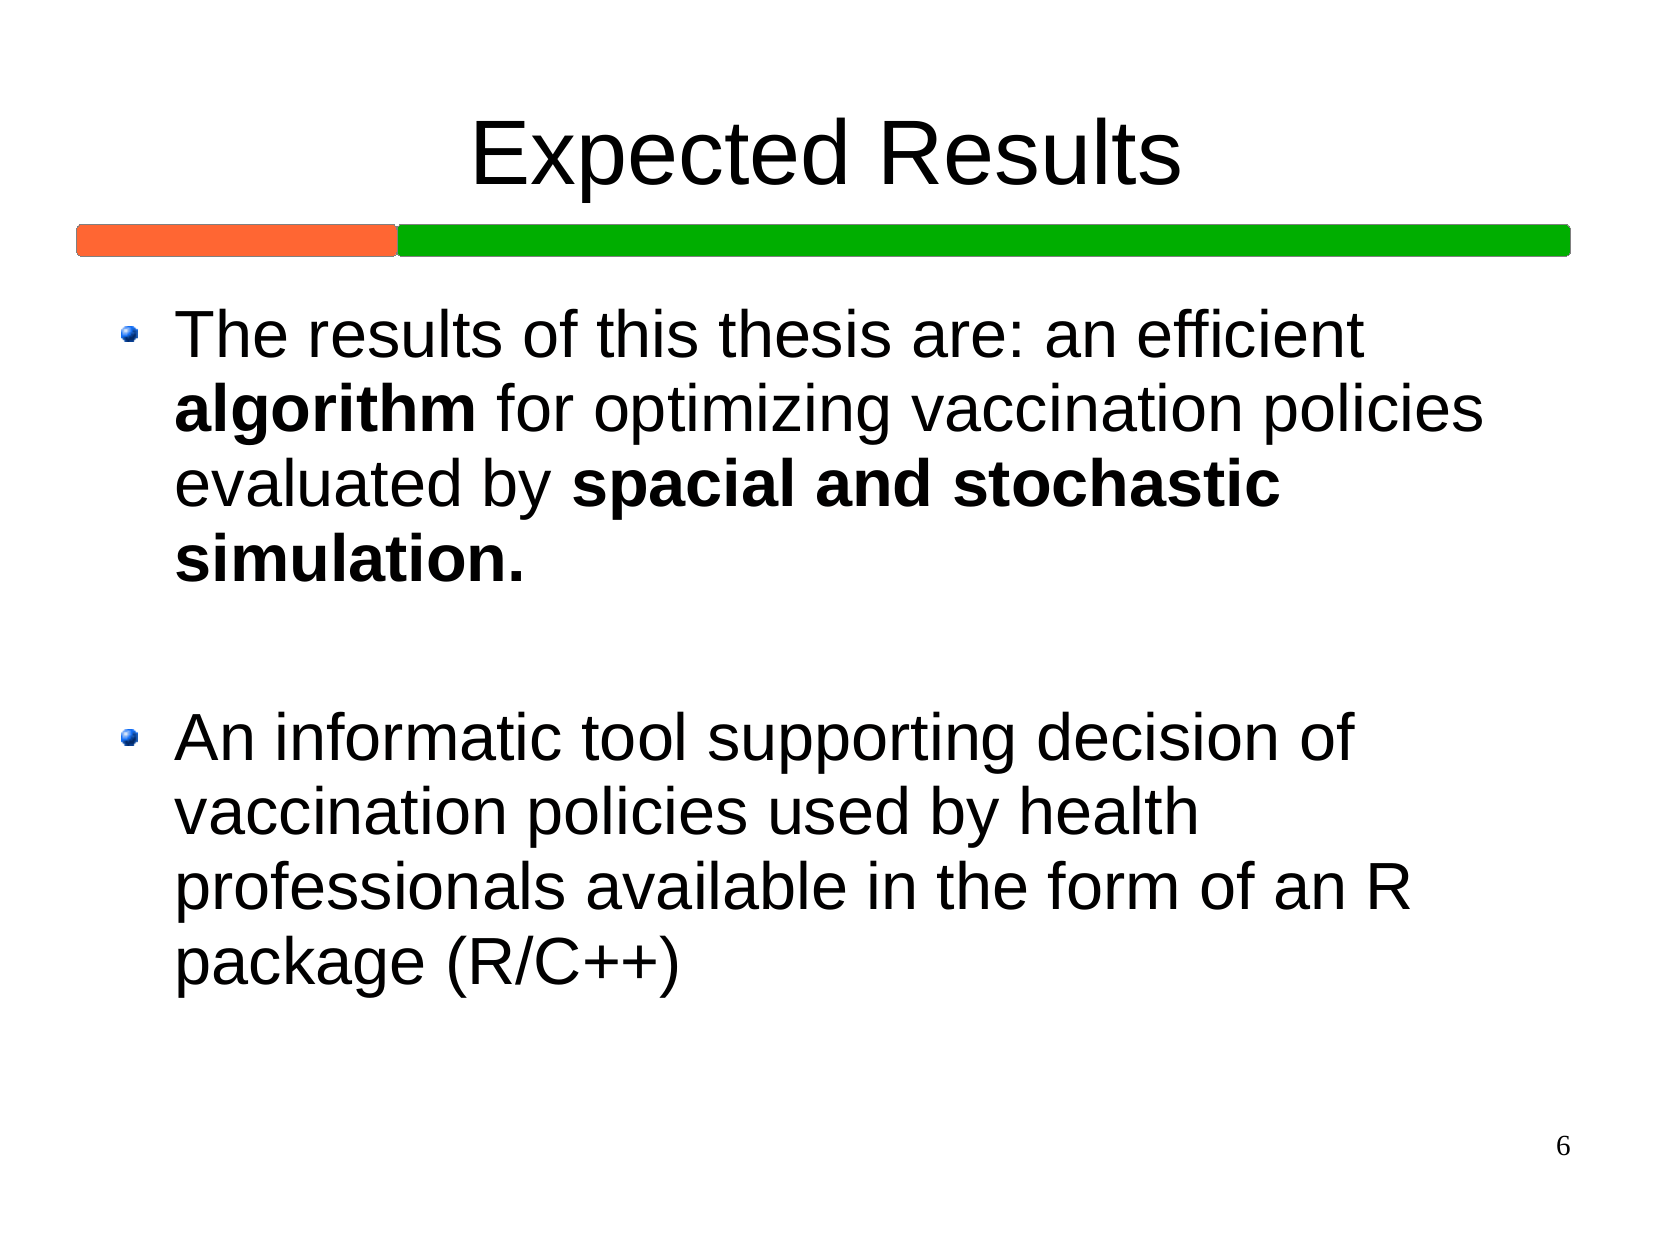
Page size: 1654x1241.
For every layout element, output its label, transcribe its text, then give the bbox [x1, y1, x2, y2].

list The results of this thesis are: an efficient algorithm for optimizing vaccination policies evaluated by spacial and stochastic simulation. An informatic tool supporting decision of vaccination policies used by health professionals available in the form of an R package (R/C++) [103, 296, 1560, 1016]
text_box [76, 224, 1571, 257]
title Expected Results [82, 49, 1571, 227]
